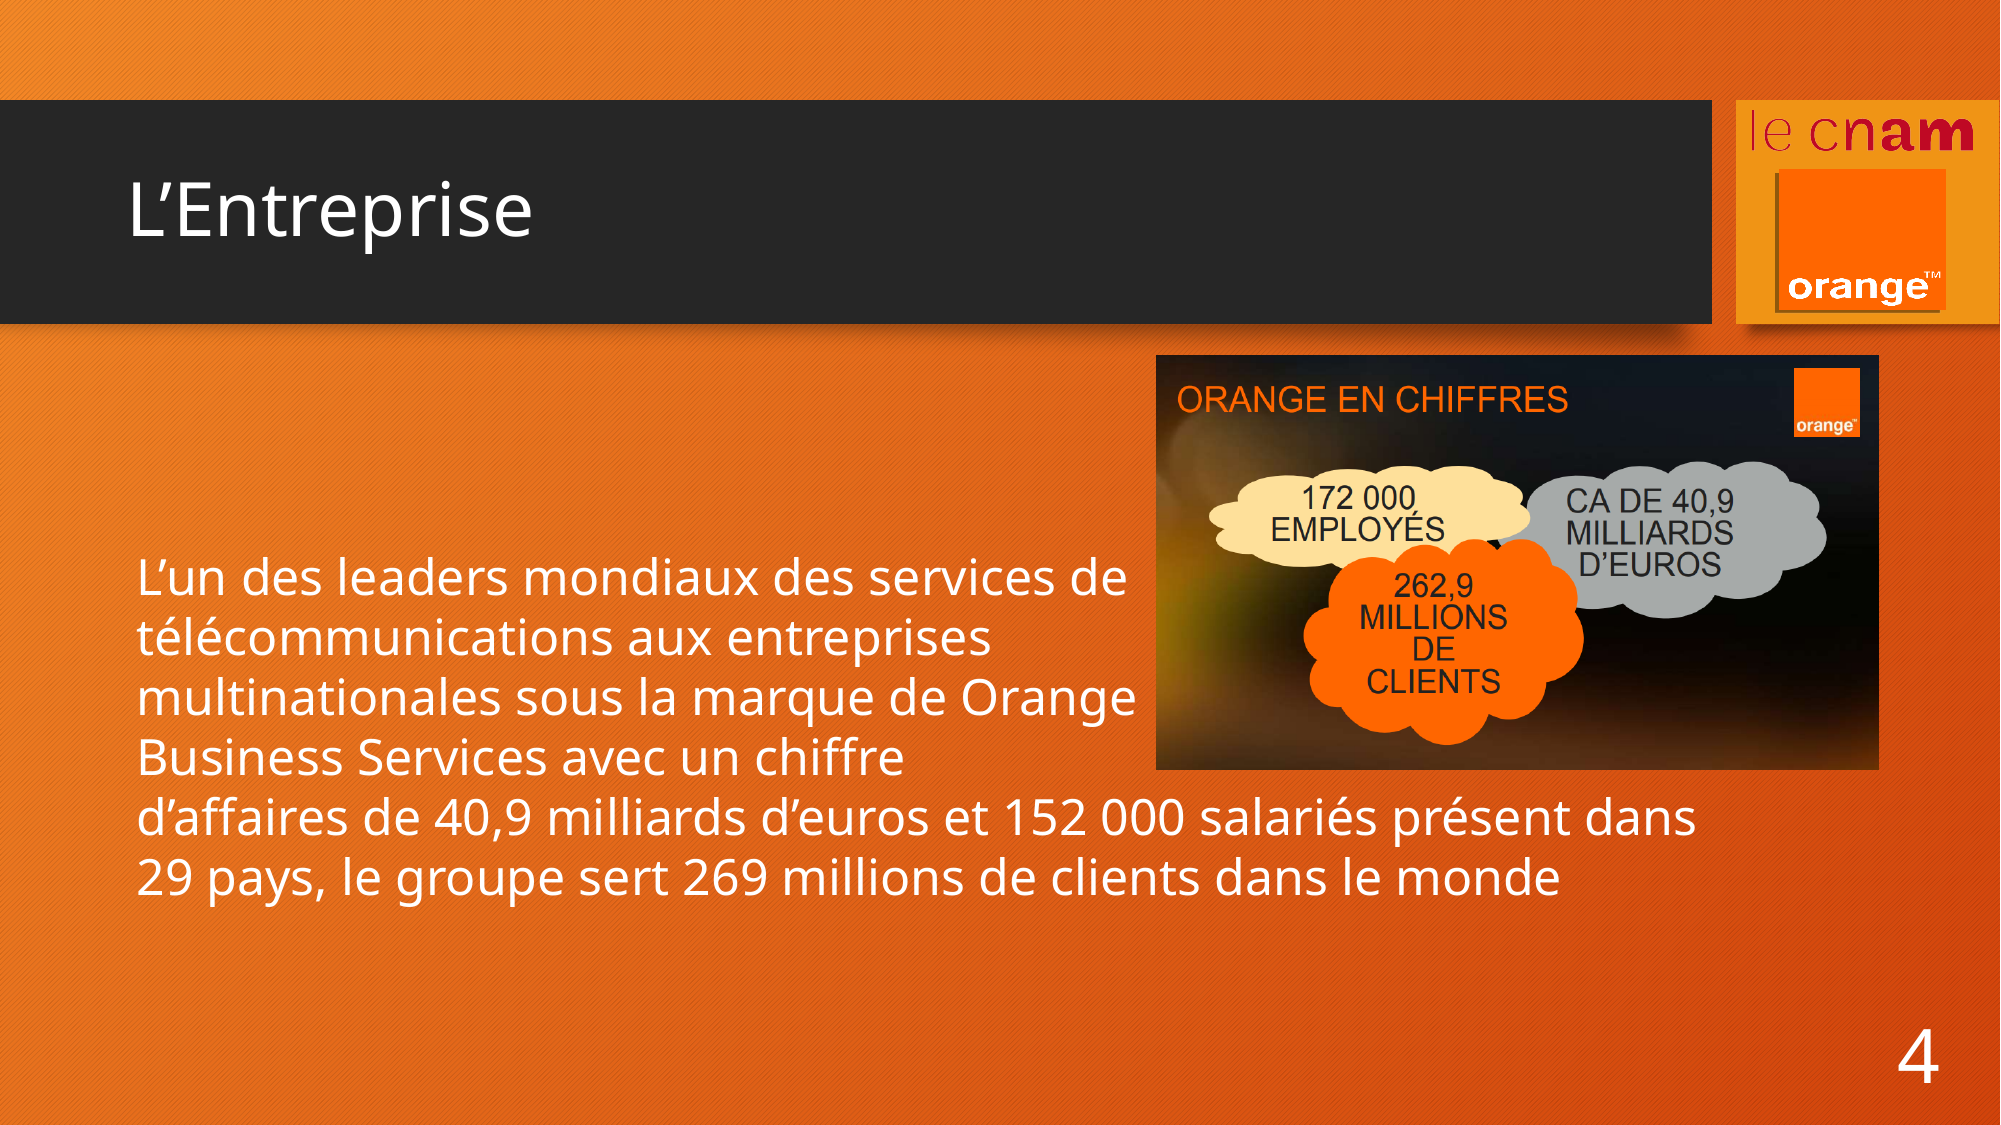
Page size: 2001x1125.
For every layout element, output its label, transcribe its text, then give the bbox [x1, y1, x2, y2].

picture [1752, 110, 1973, 151]
text_box [1882, 970, 2000, 1125]
text_box L’un des leaders mondiaux des services de télécommunications aux entreprises multinationales sous la marque de Orange Business Services avec un chiffre d’affaires de 40,9 milliards d’euros et 152 000 salariés présent dans 29 pays, le groupe sert 269 millions de clients dans le monde [121, 538, 1739, 917]
picture [1156, 355, 1879, 770]
title L’Entreprise [111, 123, 1689, 301]
picture [1779, 169, 1946, 310]
